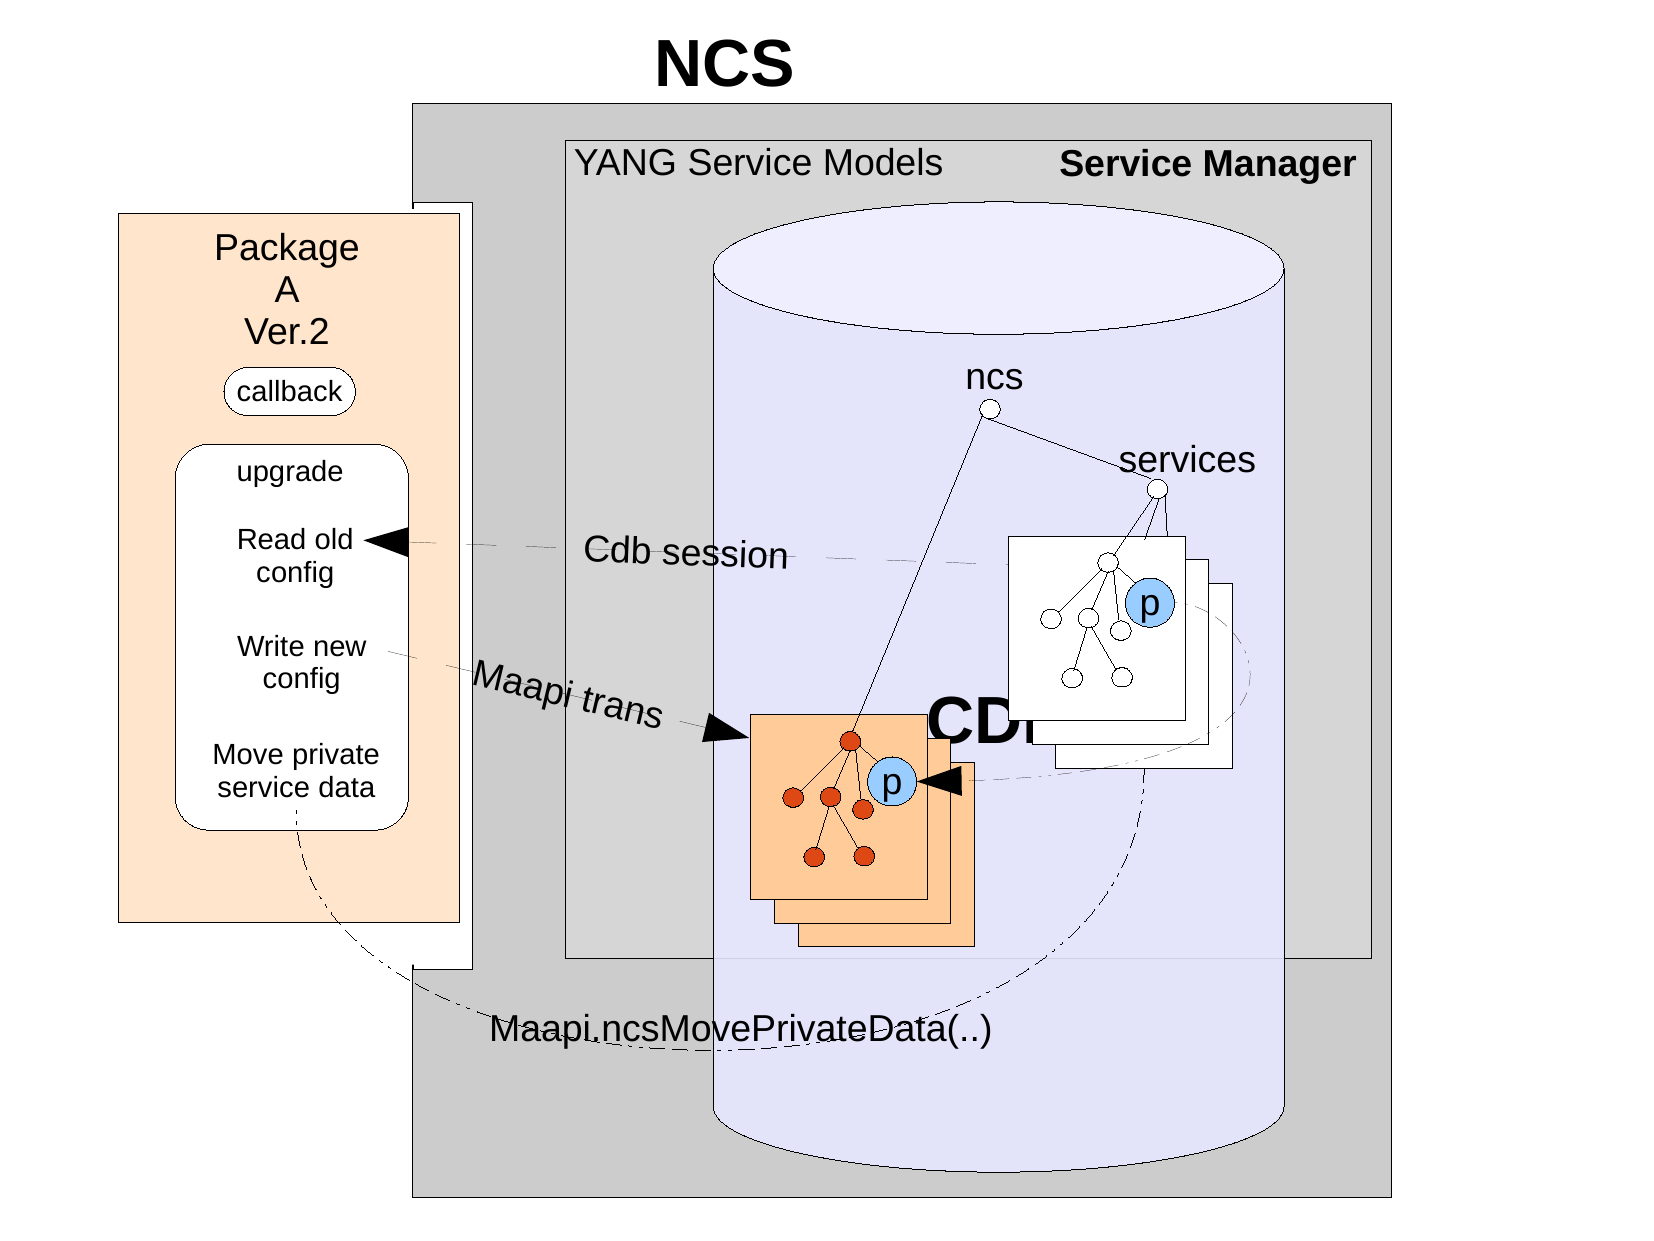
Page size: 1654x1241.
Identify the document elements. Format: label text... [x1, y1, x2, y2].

text_box Service Manager [1044, 134, 1373, 192]
text_box Maapi.ncsMovePrivateData(..) [474, 999, 1009, 1057]
text_box Read old config [222, 515, 369, 602]
text_box [118, 103, 1392, 1198]
text_box ncs [950, 348, 1039, 406]
text_box upgrade [221, 447, 359, 498]
text_box callback [223, 367, 356, 416]
text_box CDB [713, 269, 1285, 1173]
text_box Write new config [222, 622, 382, 709]
text_box p [867, 756, 917, 806]
text_box Package A Ver.2 [199, 219, 376, 361]
text_box p [1125, 578, 1175, 628]
text_box YANG Service Models [558, 134, 959, 191]
text_box NCS [639, 18, 811, 108]
text_box services [1103, 430, 1272, 488]
text_box Move private service data [197, 730, 395, 811]
